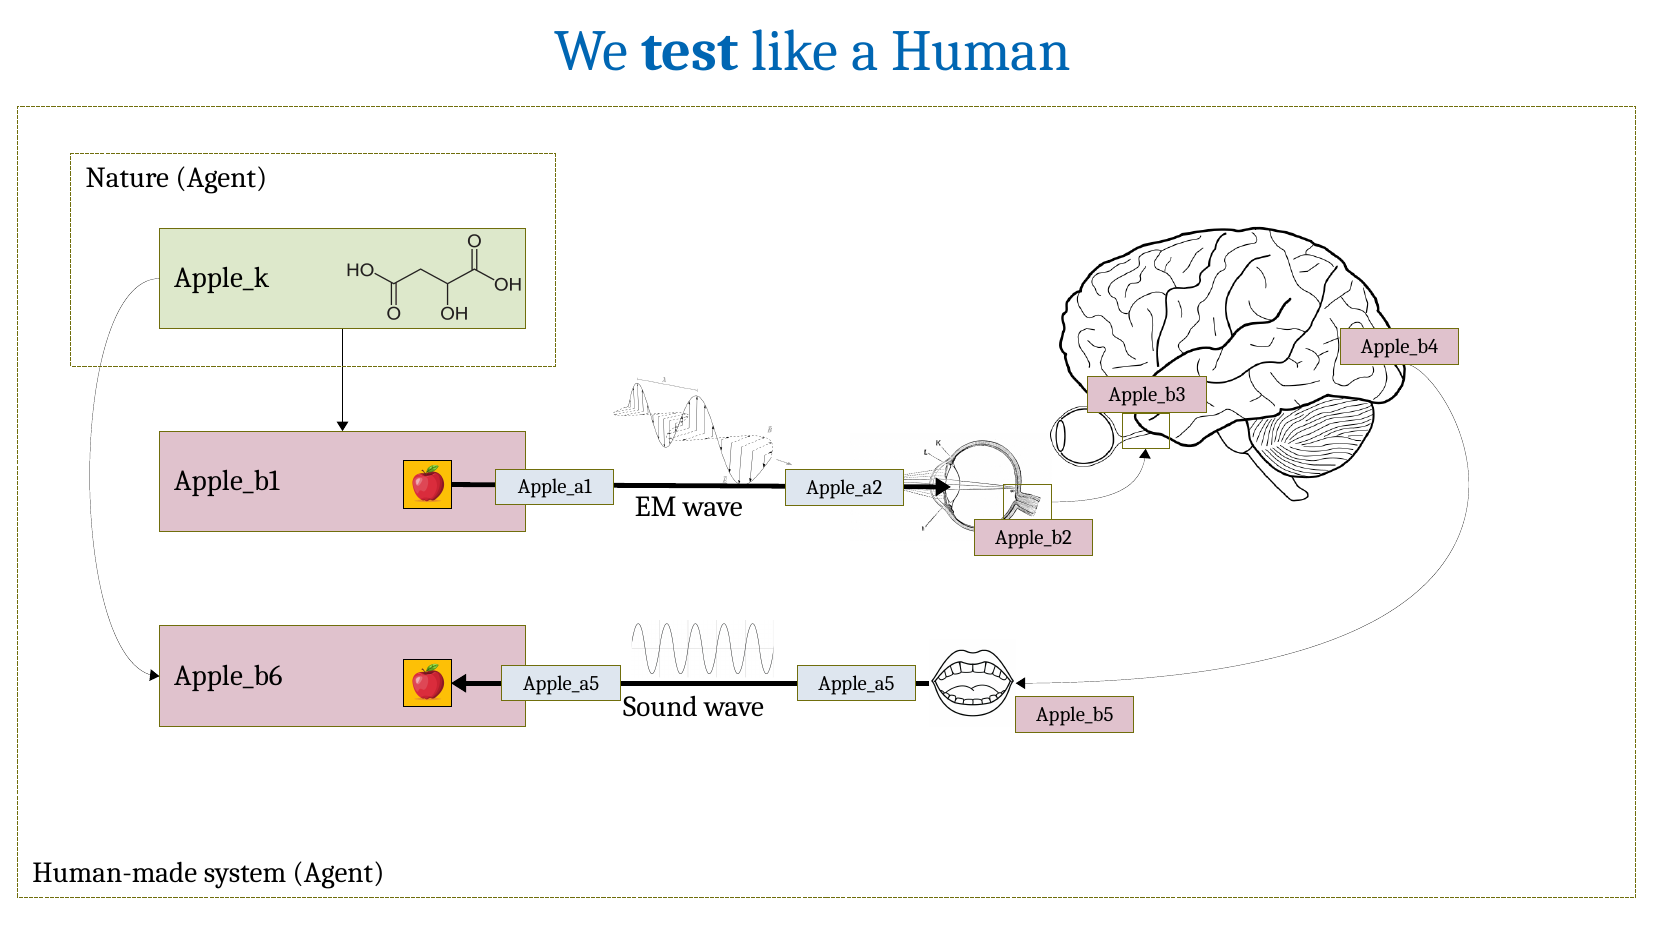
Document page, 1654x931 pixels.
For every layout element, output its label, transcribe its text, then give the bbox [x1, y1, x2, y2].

text_box Apple_b3 [1087, 376, 1207, 413]
text_box Apple_a2 [785, 469, 904, 506]
text_box Apple_a1 [495, 469, 614, 505]
text_box We test like a Human [539, 10, 1115, 94]
text_box Apple_b1 [159, 431, 526, 532]
text_box Apple_b5 [1015, 696, 1134, 733]
picture [1123, 414, 1169, 448]
text_box Human-made system (Agent) [17, 106, 1636, 898]
picture [1004, 485, 1051, 519]
text_box Apple_b4 [1340, 328, 1459, 365]
text_box Apple_a5 [797, 665, 916, 701]
picture [929, 639, 1016, 727]
text_box EM wave [620, 488, 761, 532]
picture [613, 377, 792, 483]
picture [403, 460, 452, 509]
text_box Apple_b2 [974, 519, 1093, 556]
picture [403, 659, 452, 707]
text_box Apple_b6 [159, 625, 526, 727]
text_box Nature (Agent) [70, 153, 556, 367]
picture [631, 620, 774, 678]
picture [850, 224, 1406, 541]
text_box Sound wave [608, 686, 788, 733]
text_box Apple_a5 [501, 665, 621, 701]
